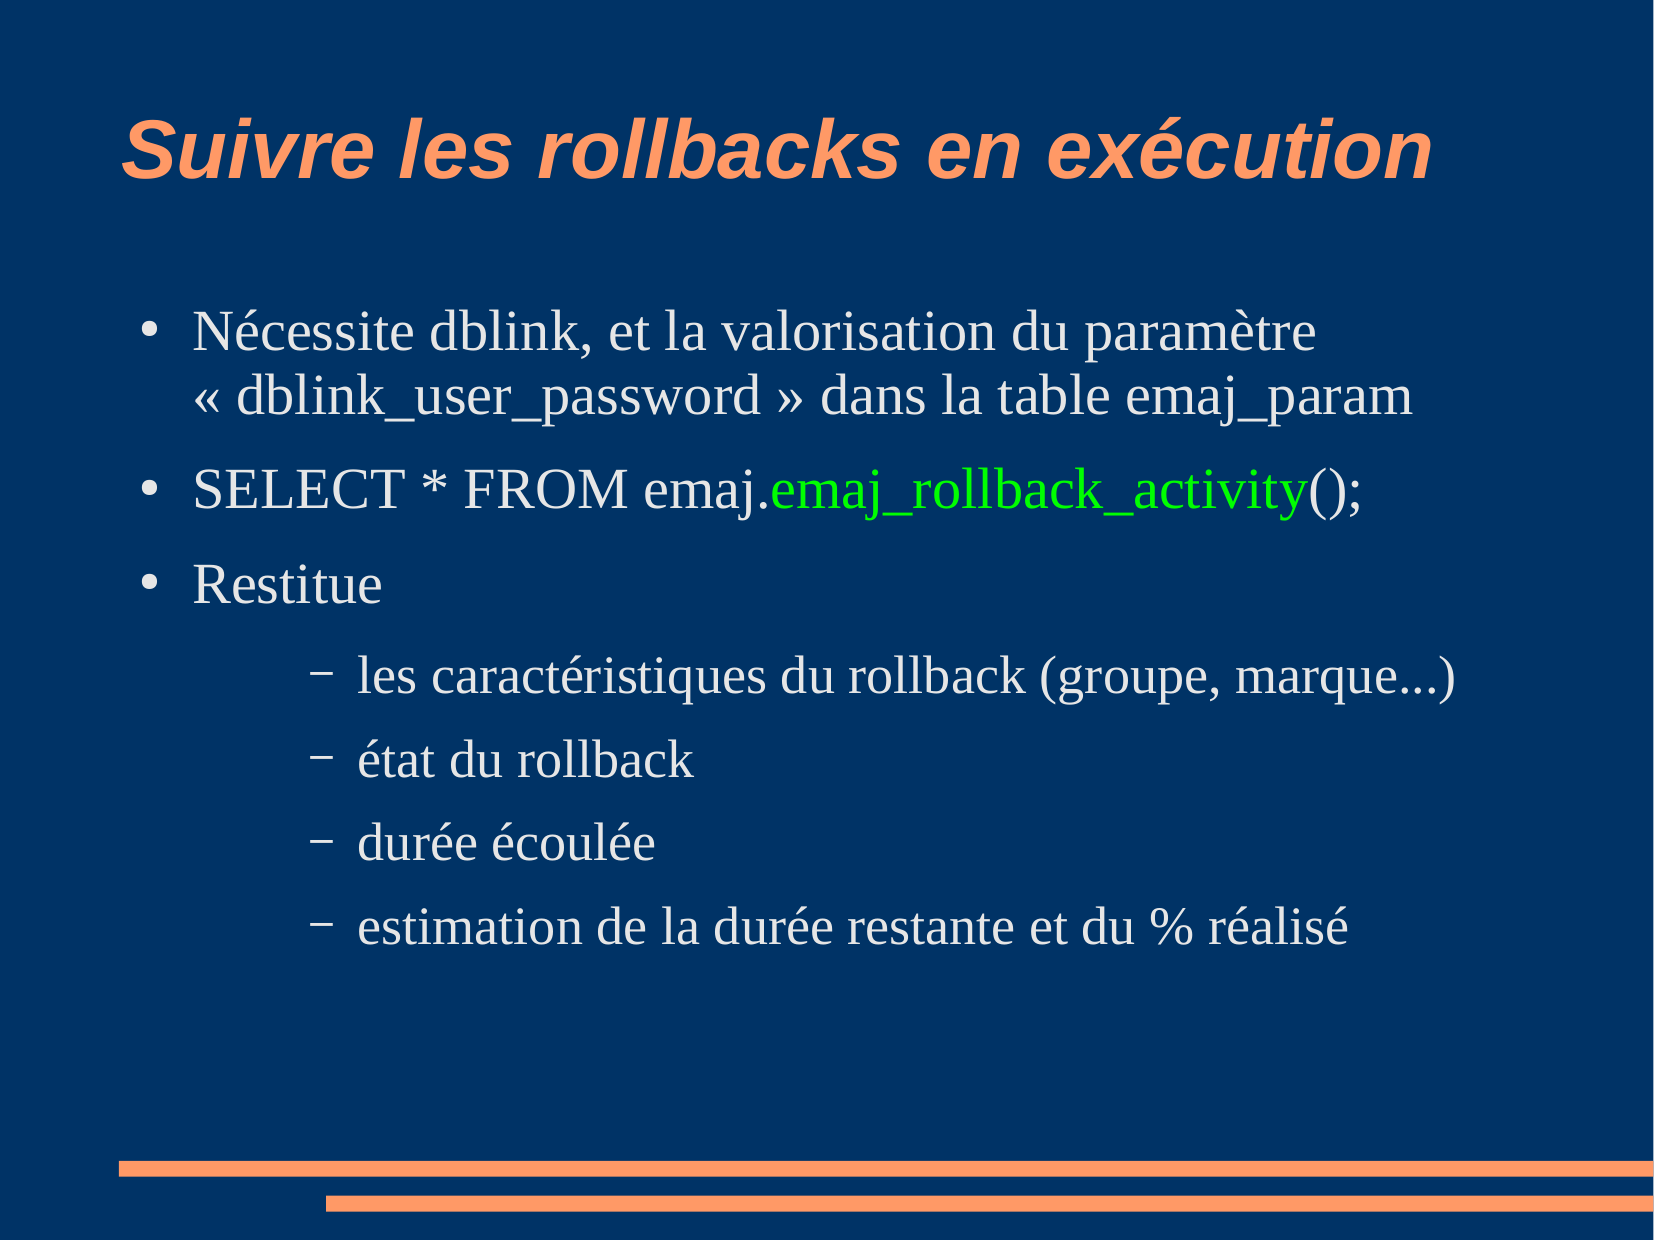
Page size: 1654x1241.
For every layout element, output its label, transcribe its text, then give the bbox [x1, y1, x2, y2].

title Suivre les rollbacks en exécution [121, 53, 1534, 246]
list Nécessite dblink, et la valorisation du paramètre « dblink_user_password » dans la table emaj_param SELECT * FROM emaj.emaj_rollback_activity(); Restitue les caractéristiques du rollback (groupe, marque...) état du rollback durée écoulée estimation de la durée restante et du % réalisé [121, 298, 1561, 1094]
